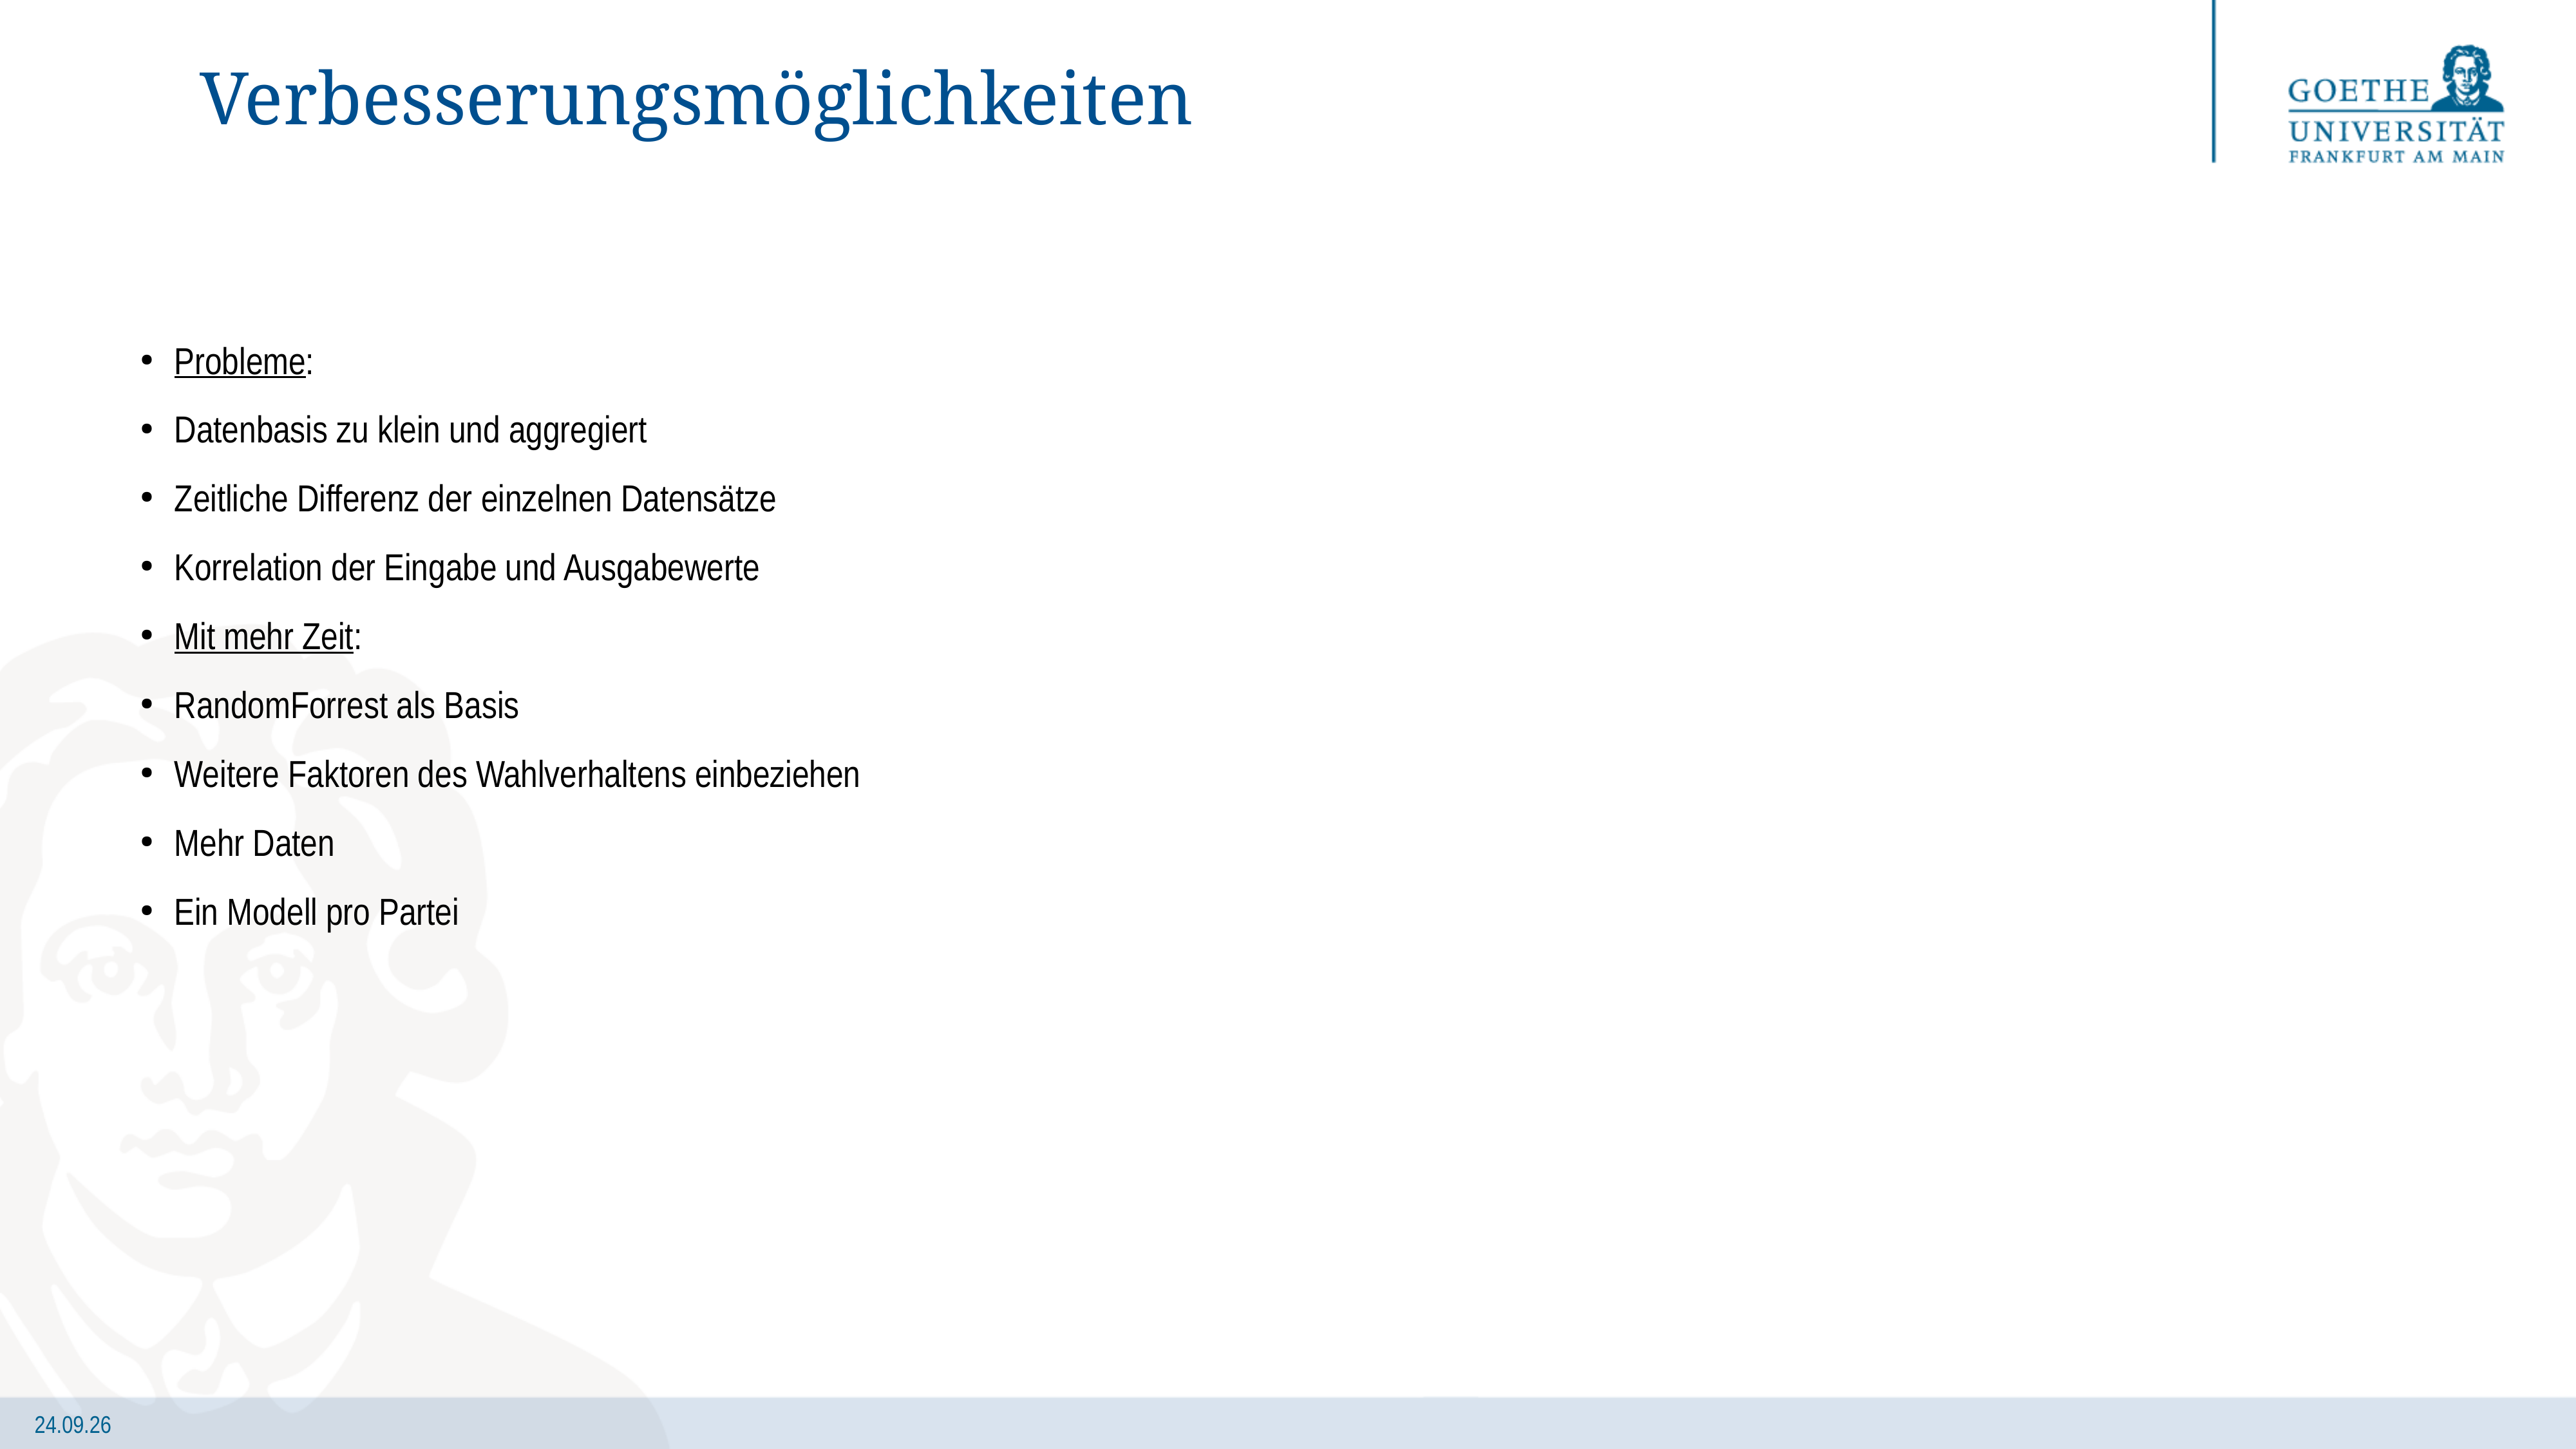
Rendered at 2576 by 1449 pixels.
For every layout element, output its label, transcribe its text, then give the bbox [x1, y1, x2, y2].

title Verbesserungsmöglichkeiten [200, 21, 2194, 173]
picture [0, 0, 2576, 1449]
list Probleme: Datenbasis zu klein und aggregiert Zeitliche Differenz der einzelnen Datensätze Korrelation der Eingabe und Ausgabewerte Mit mehr Zeit: RandomForrest als Basis Weitere Faktoren des Wahlverhaltens einbeziehen Mehr Daten Ein Modell pro Partei [128, 339, 2447, 1298]
